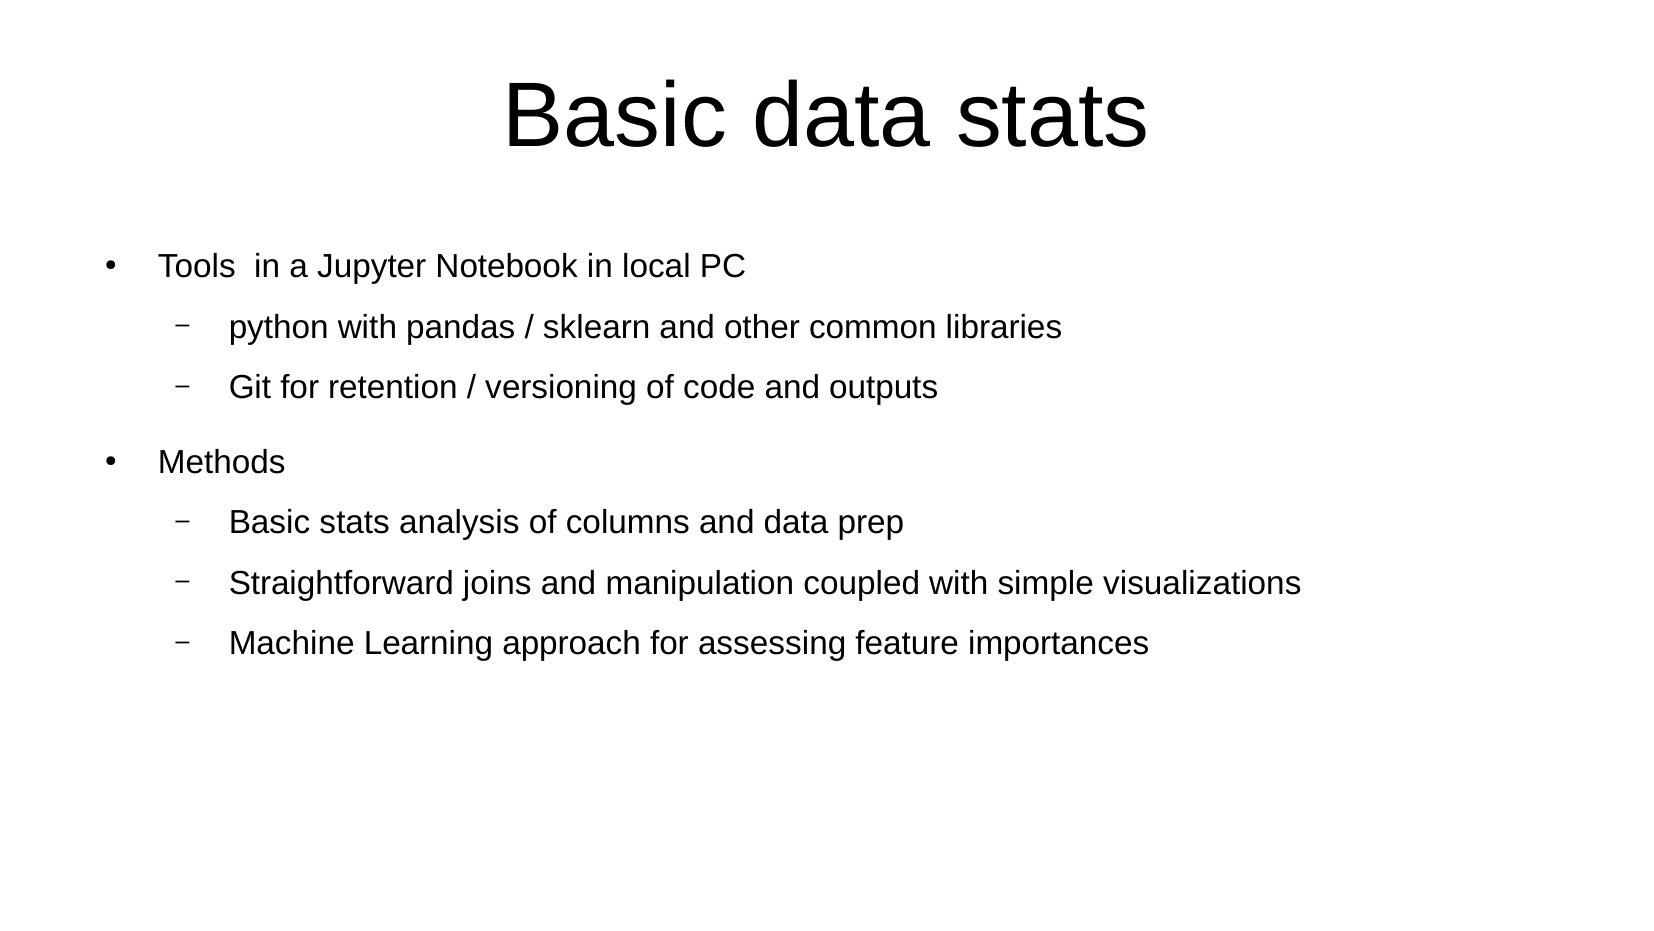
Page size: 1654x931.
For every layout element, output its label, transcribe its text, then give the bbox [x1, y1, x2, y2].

list Tools in a Jupyter Notebook in local PC python with pandas / sklearn and other common libraries Git for retention / versioning of code and outputs Methods Basic stats analysis of columns and data prep Straightforward joins and manipulation coupled with simple visualizations Machine Learning approach for assessing feature importances [86, 210, 1576, 788]
title Basic data stats [82, 37, 1571, 193]
